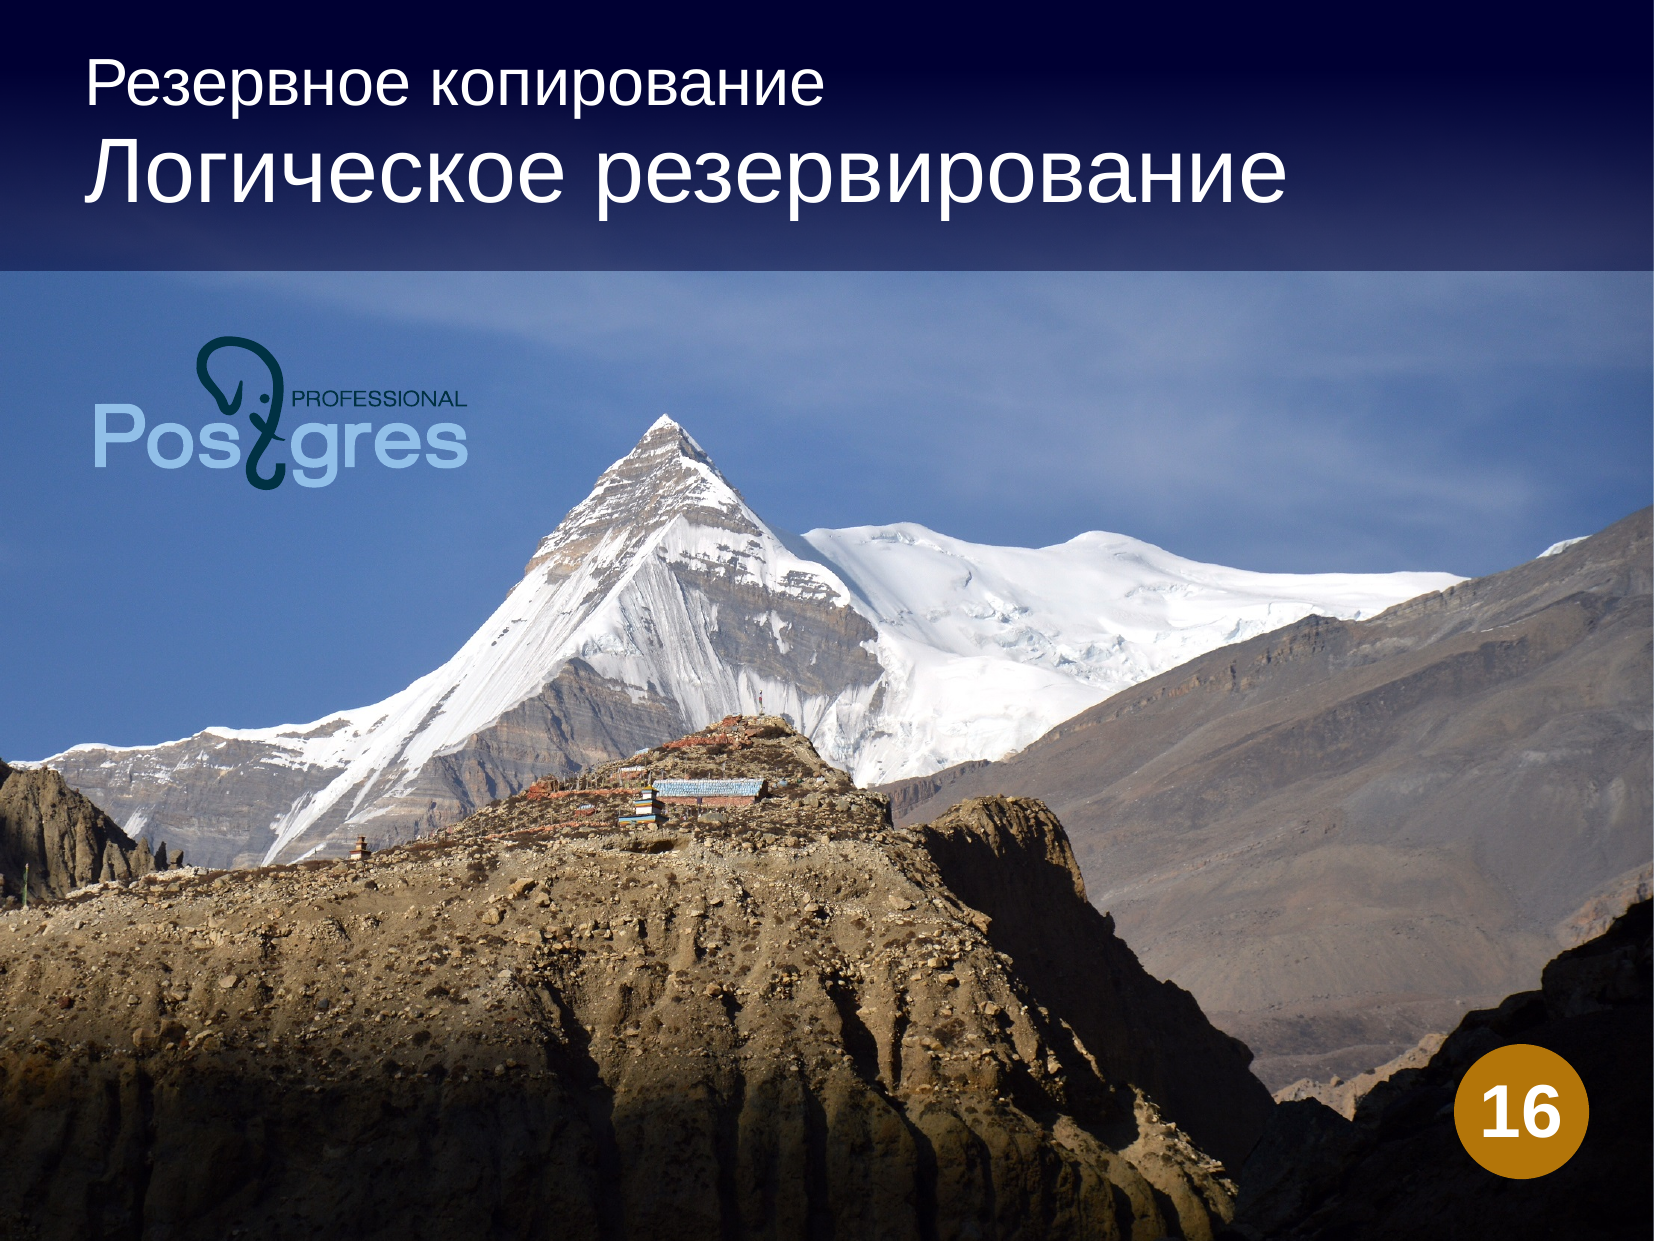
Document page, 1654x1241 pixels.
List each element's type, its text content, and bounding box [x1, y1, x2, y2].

title Резервное копирование Логическое резервирование [84, 44, 1636, 251]
text_box 16 [1454, 1044, 1590, 1180]
picture [0, 271, 1654, 1241]
